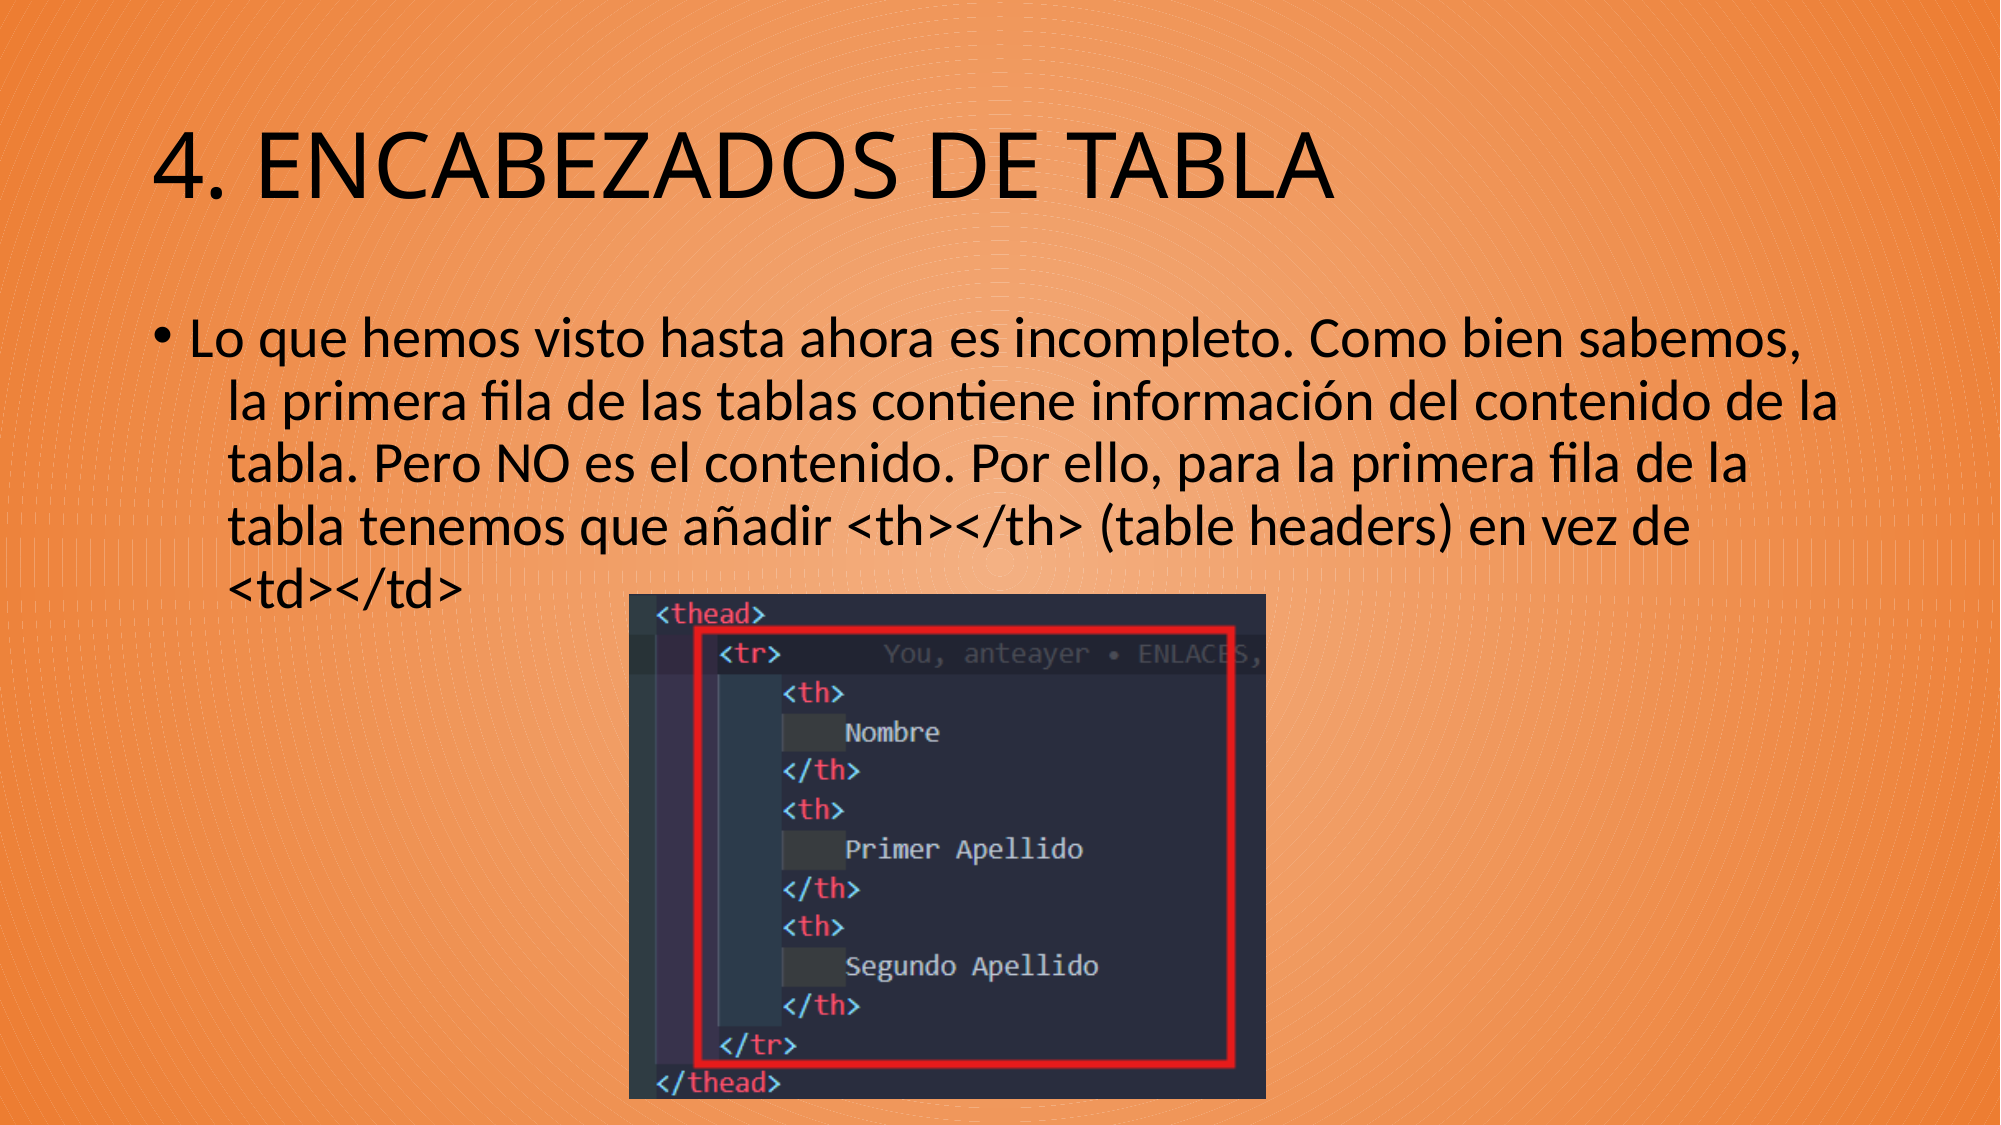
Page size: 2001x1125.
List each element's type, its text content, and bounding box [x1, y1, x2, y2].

list Lo que hemos visto hasta ahora es incompleto. Como bien sabemos, la primera fila de las tablas contiene información del contenido de la tabla. Pero NO es el contenido. Por ello, para la primera fila de la tabla tenemos que añadir <th></th> (table headers) en vez de <td></td> [137, 299, 1863, 1014]
title 4. ENCABEZADOS DE TABLA [137, 59, 1863, 278]
picture [629, 594, 1266, 1099]
